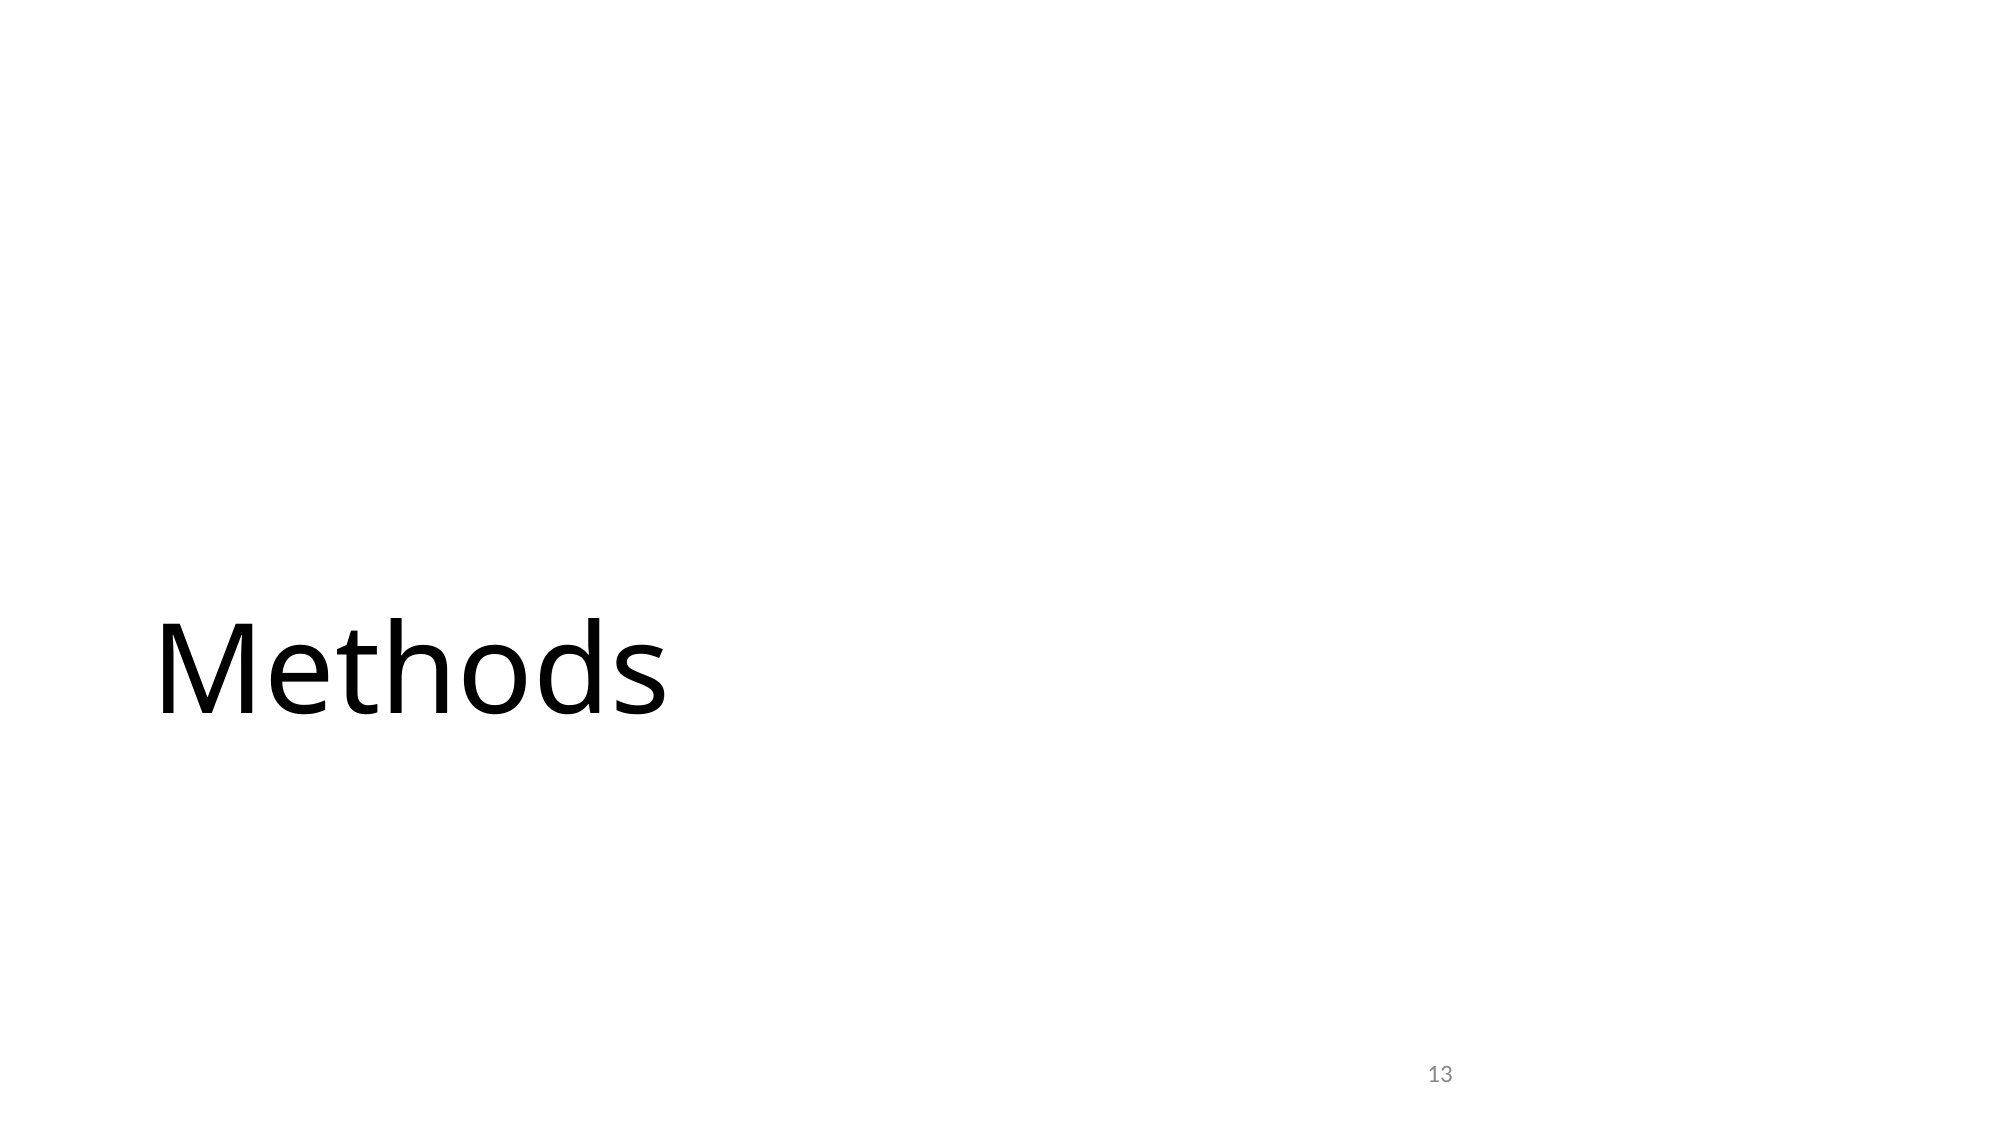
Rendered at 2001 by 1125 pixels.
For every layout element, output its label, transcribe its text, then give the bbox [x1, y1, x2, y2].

text_box [1412, 1042, 1863, 1103]
title Methods [136, 280, 1862, 749]
